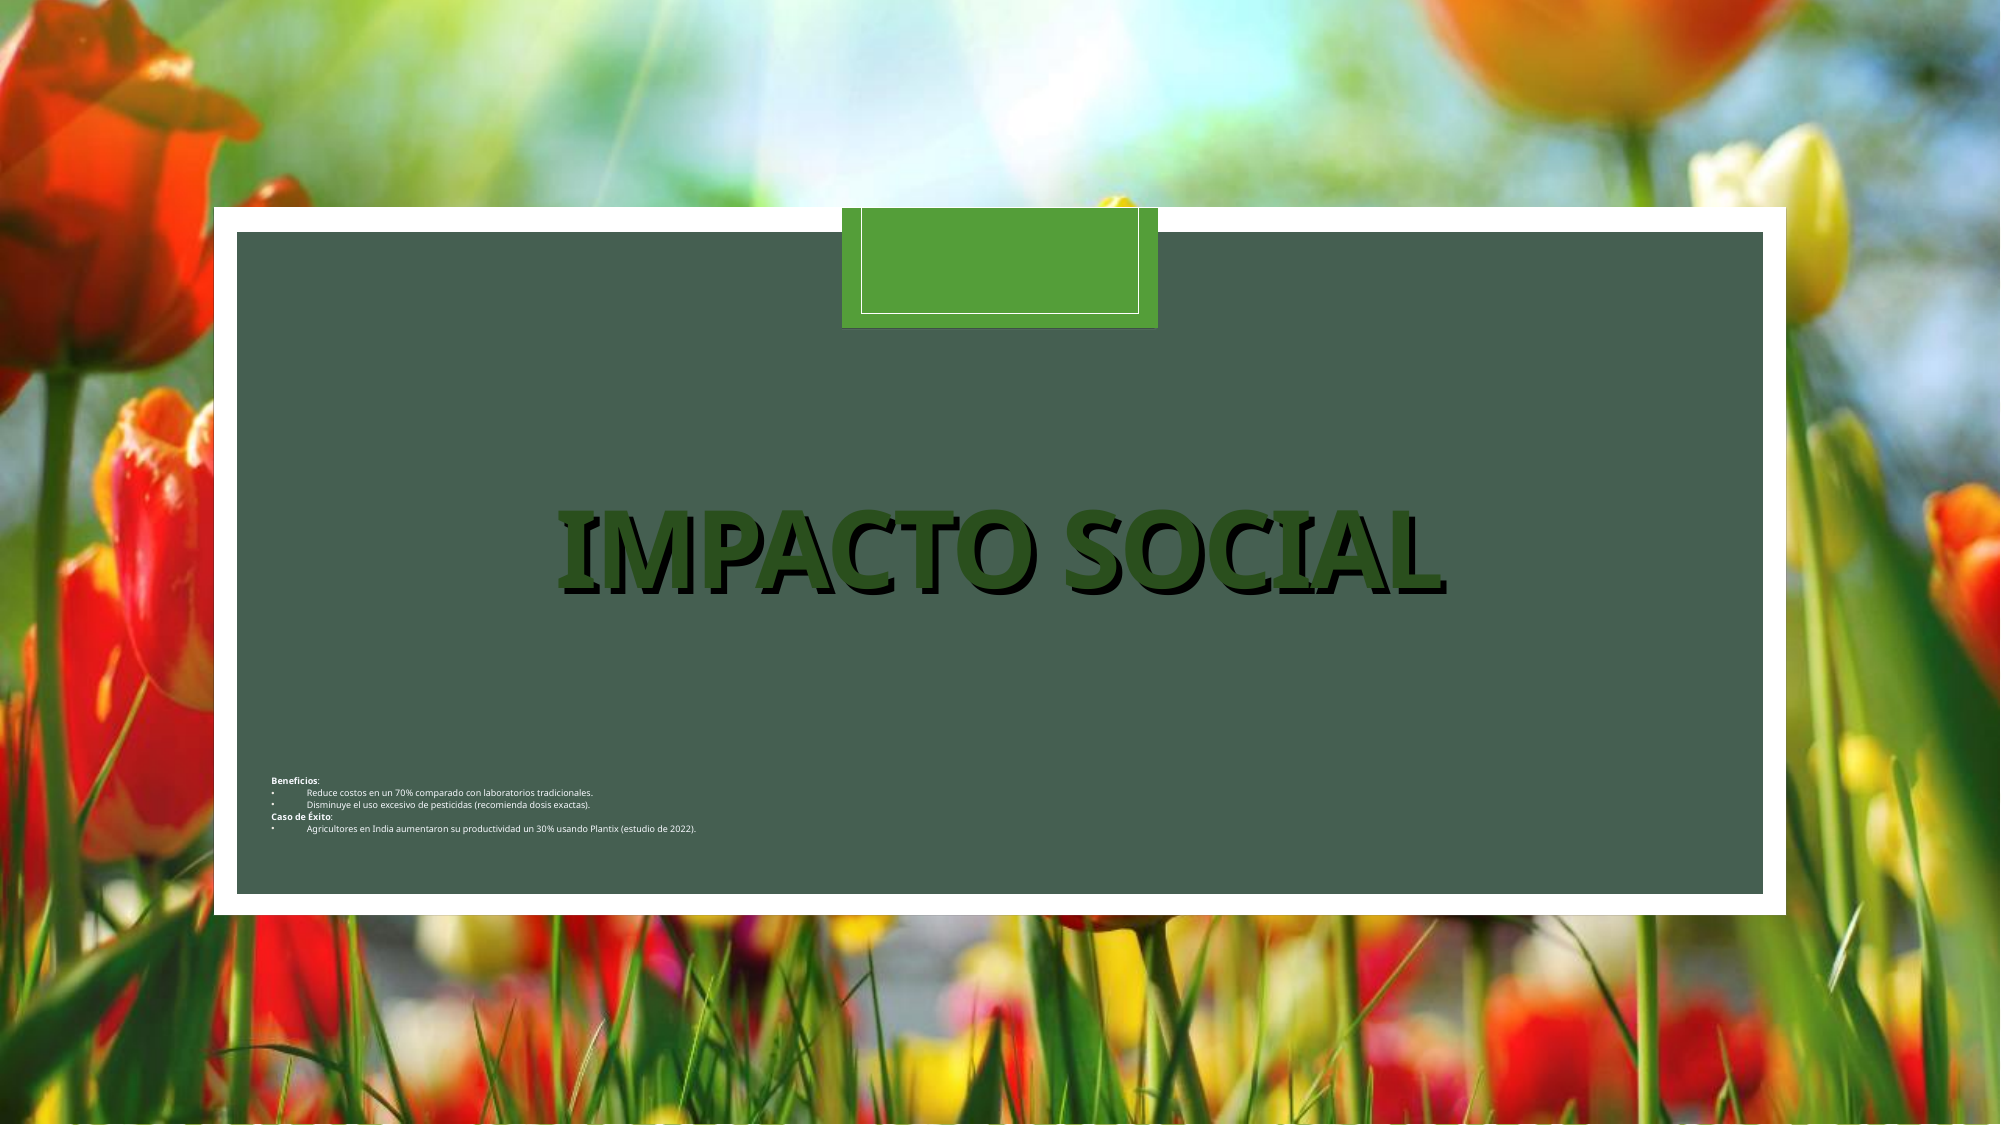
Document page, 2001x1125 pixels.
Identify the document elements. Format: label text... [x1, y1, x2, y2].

title Impacto Social [214, 38, 1786, 169]
text_box [862, 208, 1138, 313]
list Beneficios: Reduce costos en un 70% comparado con laboratorios tradicionales. Disminuye el uso excesivo de pesticidas (recomienda dosis exactas). Caso de Éxito: Agricultores en India aumentaron su productividad un 30% usando Plantix (estudio de 2022). [355, 332, 1645, 866]
text_box [214, 208, 1785, 915]
picture [0, 0, 2000, 1124]
